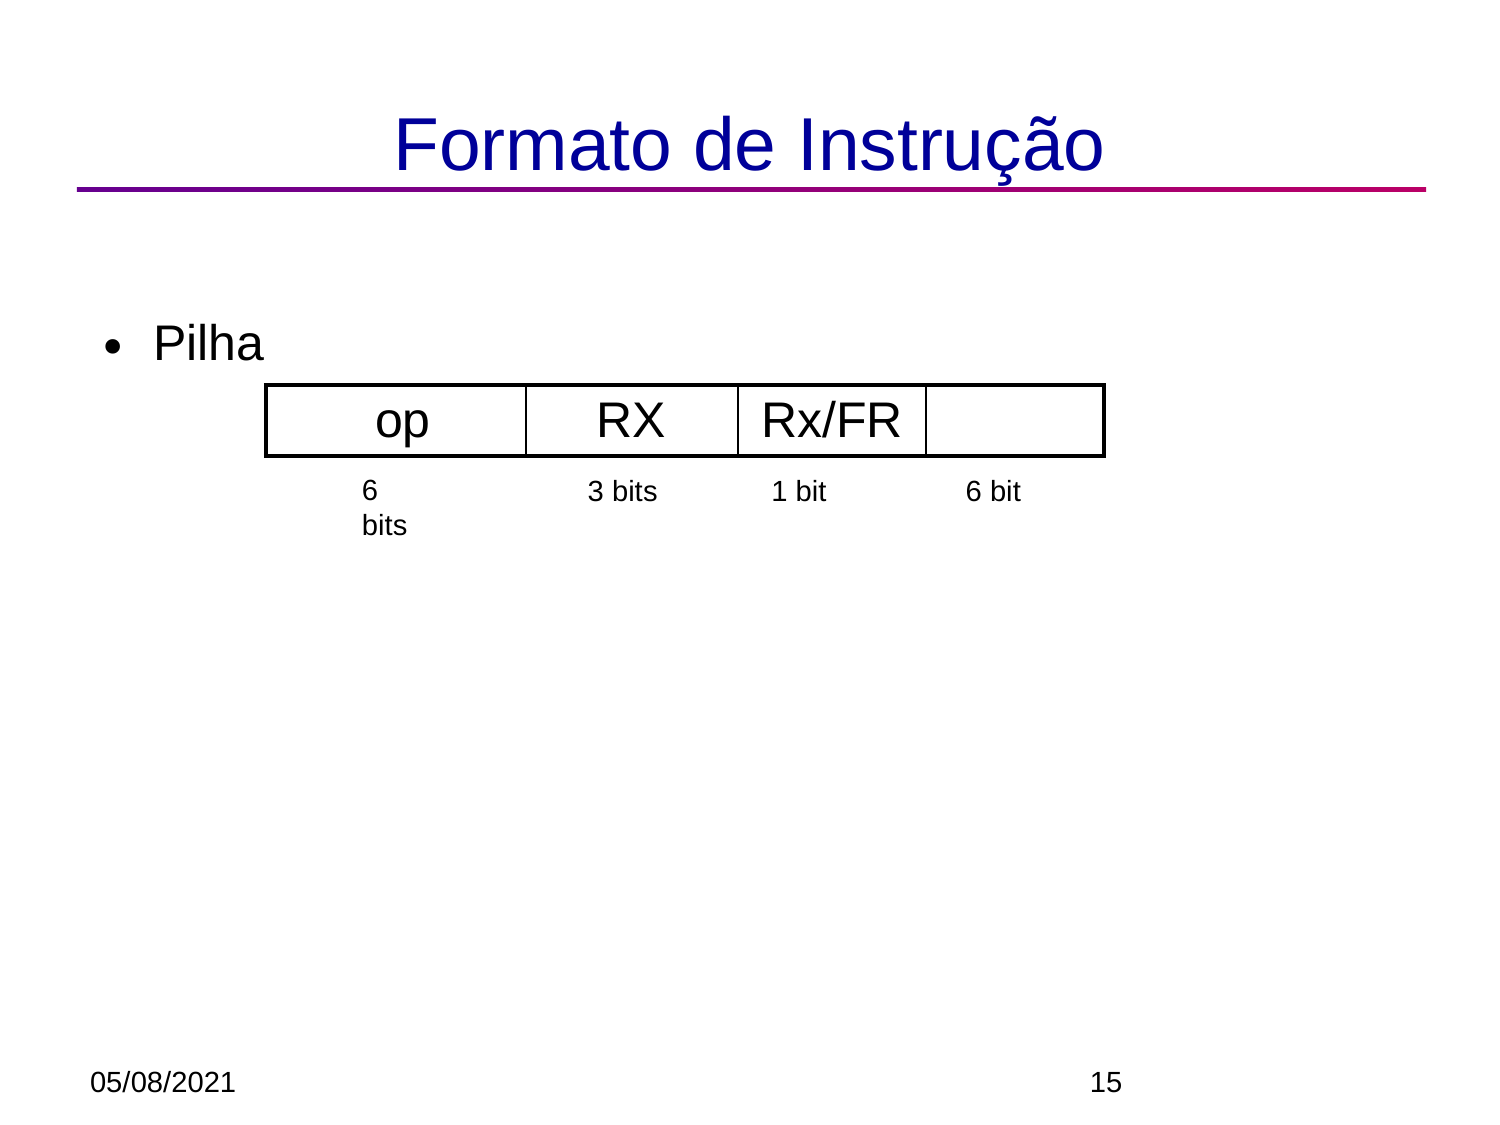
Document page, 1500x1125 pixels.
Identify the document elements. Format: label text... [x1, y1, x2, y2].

text_box 6 bit [950, 465, 1036, 515]
text_box 1 bit [756, 465, 842, 516]
text_box 3 bits [572, 465, 714, 515]
table_header [927, 387, 1102, 454]
table_header RX [527, 387, 737, 454]
text_box 05/08/2021 [74, 1055, 425, 1125]
table_header op [268, 387, 525, 454]
text_box Formato de Instrução [76, 74, 1424, 193]
table_header Rx/FR [739, 387, 925, 454]
text_box <number> [1074, 1055, 1425, 1125]
text_box 6 bits [347, 463, 447, 514]
text_box Pilha [82, 222, 1429, 1026]
